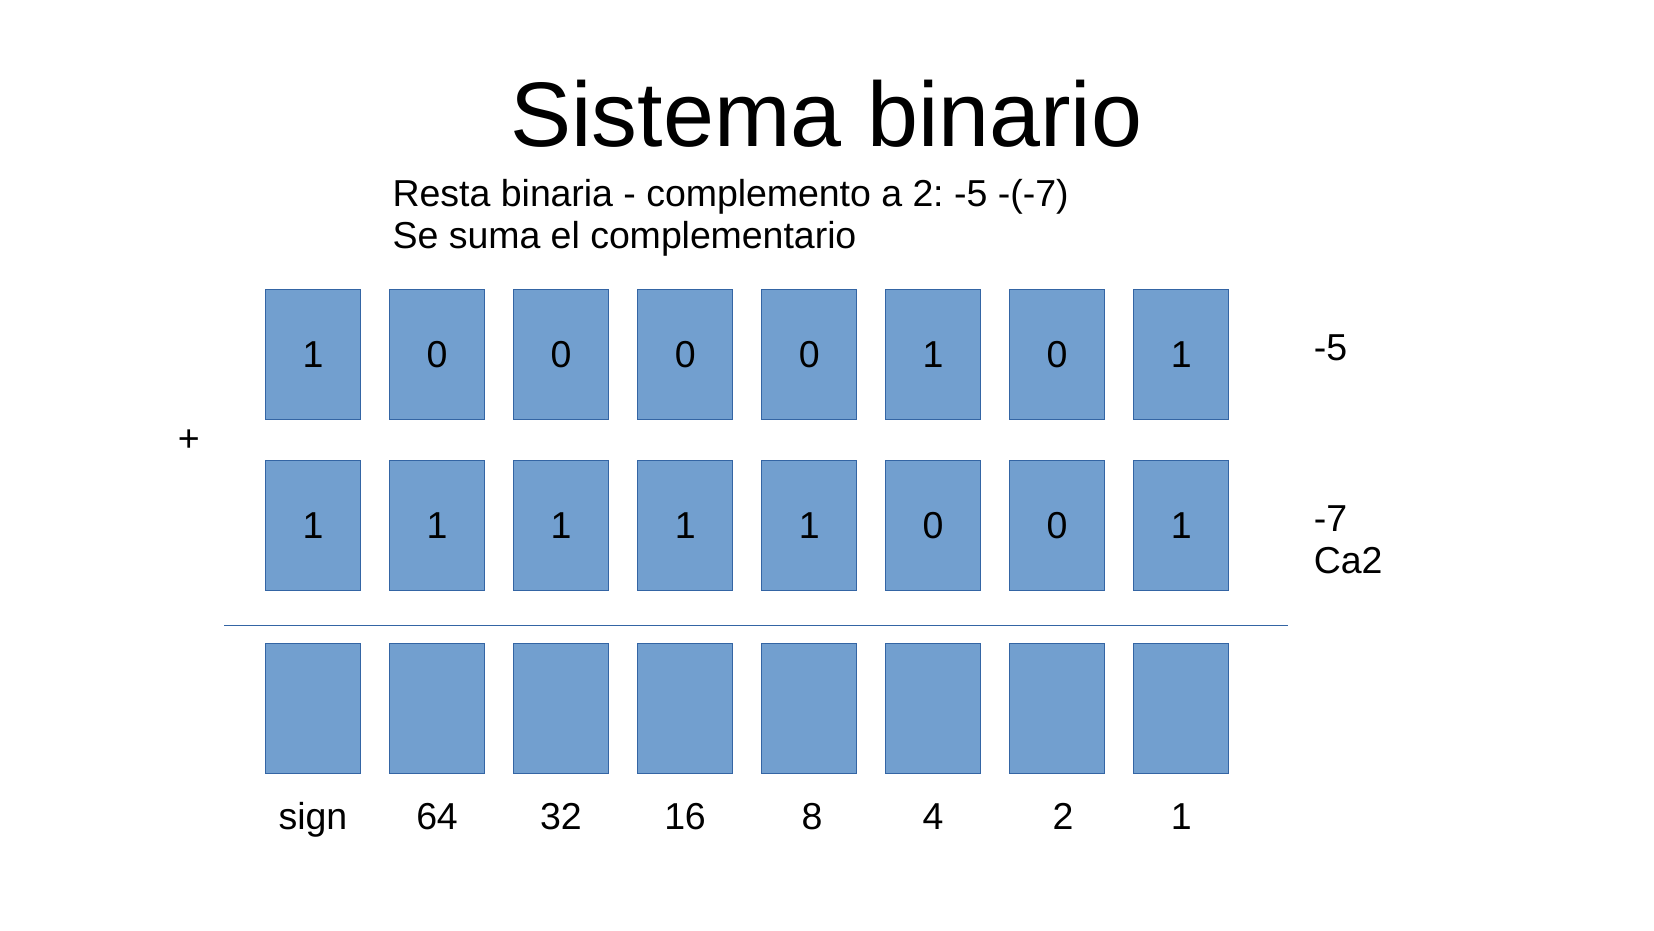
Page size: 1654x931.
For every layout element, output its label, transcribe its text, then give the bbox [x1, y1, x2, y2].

text_box 1 [1133, 460, 1229, 591]
text_box 0 [637, 289, 733, 420]
text_box 1 [265, 460, 361, 591]
text_box 1 [1145, 787, 1217, 845]
text_box sign [259, 787, 367, 845]
text_box Resta binaria - complemento a 2: -5 -(-7) Se suma el complementario [377, 165, 1193, 265]
text_box -7 Ca2 [1299, 490, 1430, 631]
text_box 0 [1009, 460, 1105, 591]
text_box 1 [513, 460, 609, 591]
text_box + [135, 409, 243, 467]
text_box 1 [389, 460, 485, 591]
text_box 8 [767, 787, 857, 845]
text_box 0 [761, 289, 857, 420]
text_box [885, 643, 981, 774]
text_box [761, 643, 857, 774]
text_box 1 [637, 460, 733, 591]
text_box 64 [389, 787, 485, 845]
text_box 0 [389, 289, 485, 420]
text_box [1133, 643, 1229, 774]
text_box [389, 643, 485, 774]
text_box 16 [637, 787, 733, 845]
text_box -5 [1299, 318, 1382, 376]
text_box 4 [897, 787, 969, 845]
text_box 0 [885, 460, 981, 591]
title Sistema binario [82, 37, 1571, 193]
text_box [637, 643, 733, 774]
text_box [265, 643, 361, 774]
text_box 1 [761, 460, 857, 591]
text_box 1 [1133, 289, 1229, 420]
text_box 2 [1027, 787, 1099, 845]
text_box 1 [265, 289, 361, 420]
text_box [513, 643, 609, 774]
text_box 1 [885, 289, 981, 420]
text_box 0 [513, 289, 609, 420]
text_box 32 [507, 787, 615, 845]
text_box 0 [1009, 289, 1105, 420]
text_box [1009, 643, 1105, 774]
